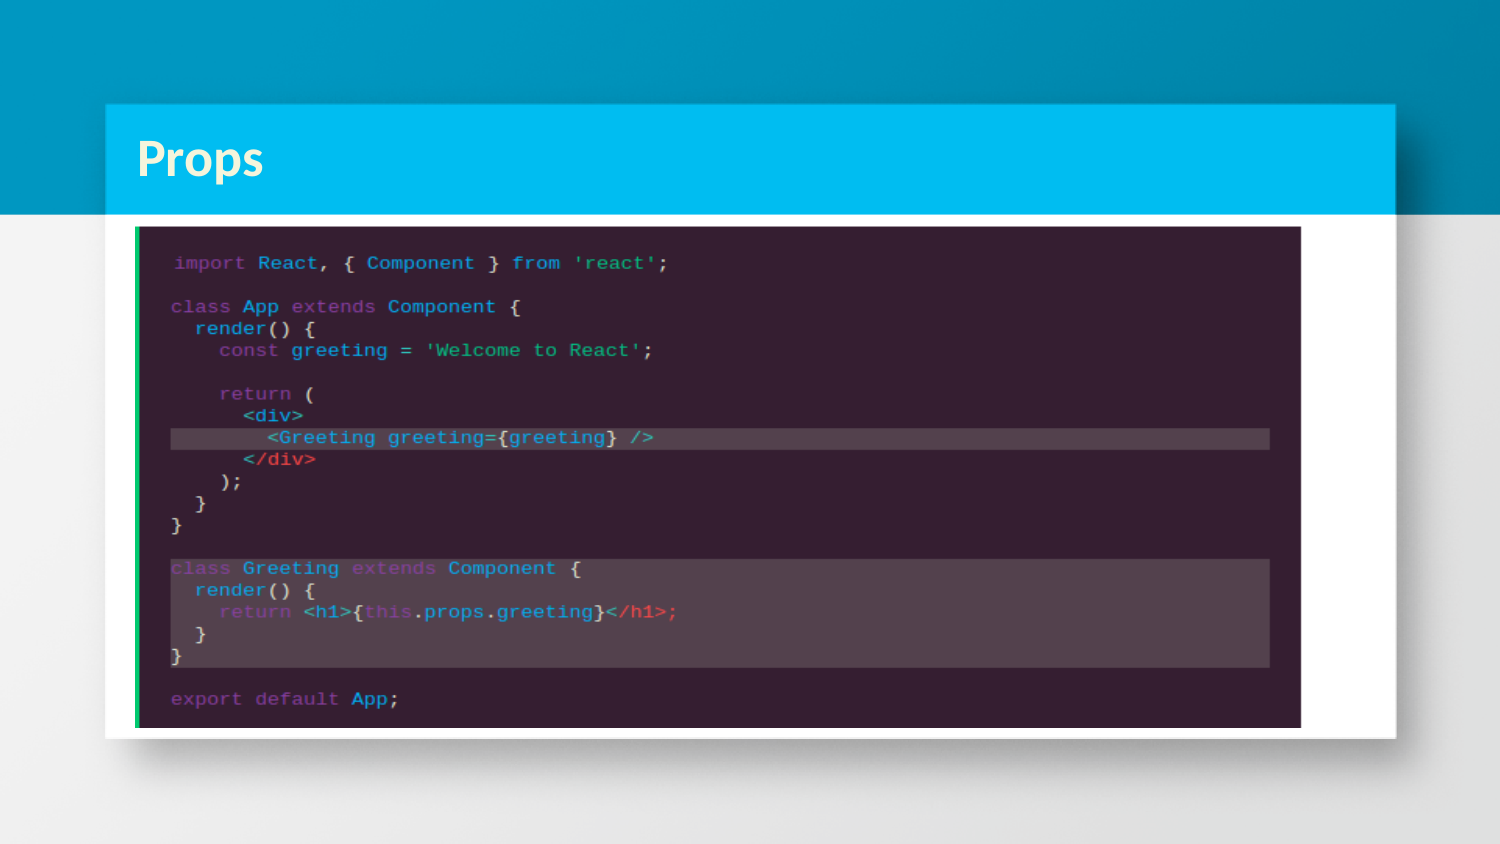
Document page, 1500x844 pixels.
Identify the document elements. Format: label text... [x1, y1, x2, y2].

picture [0, 215, 1500, 844]
title Props [135, 120, 931, 224]
